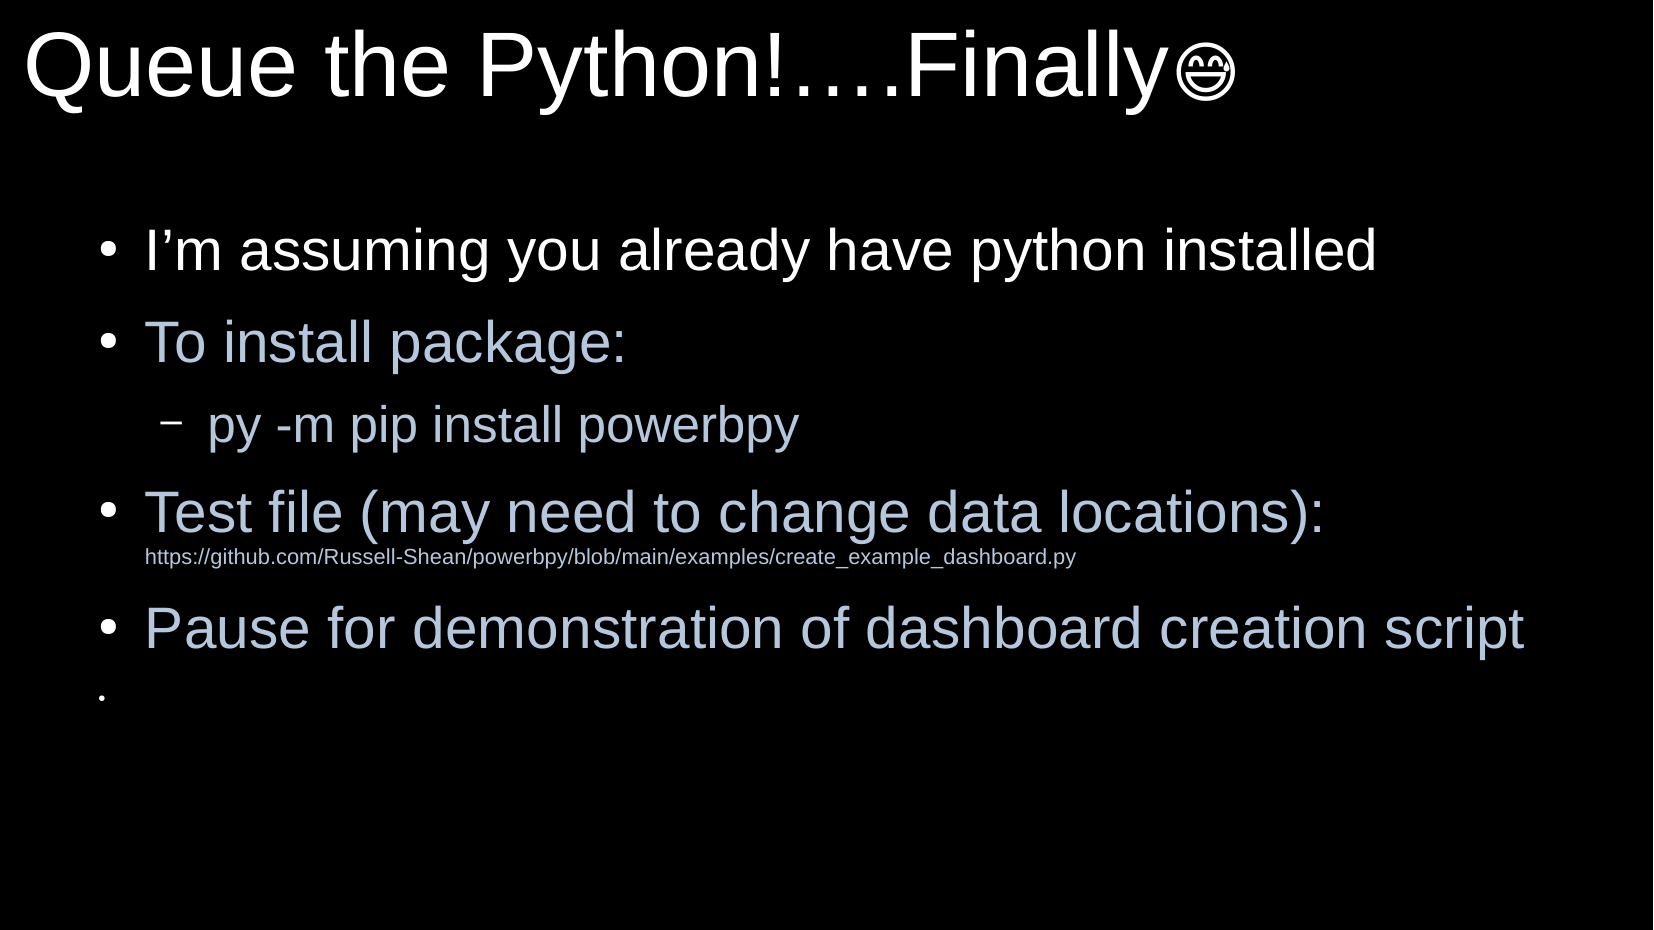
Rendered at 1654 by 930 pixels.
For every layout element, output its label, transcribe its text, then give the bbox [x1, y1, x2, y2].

list I’m assuming you already have python installed To install package: py -m pip install powerbpy Test file (may need to change data locations): https://github.com/Russell-Shean/powerbpy/blob/main/examples/create_example_dashboard.py Pause for demonstration of dashboard creation script [82, 217, 1571, 757]
title Queue the Python!….Finally😅 [23, 11, 1588, 119]
